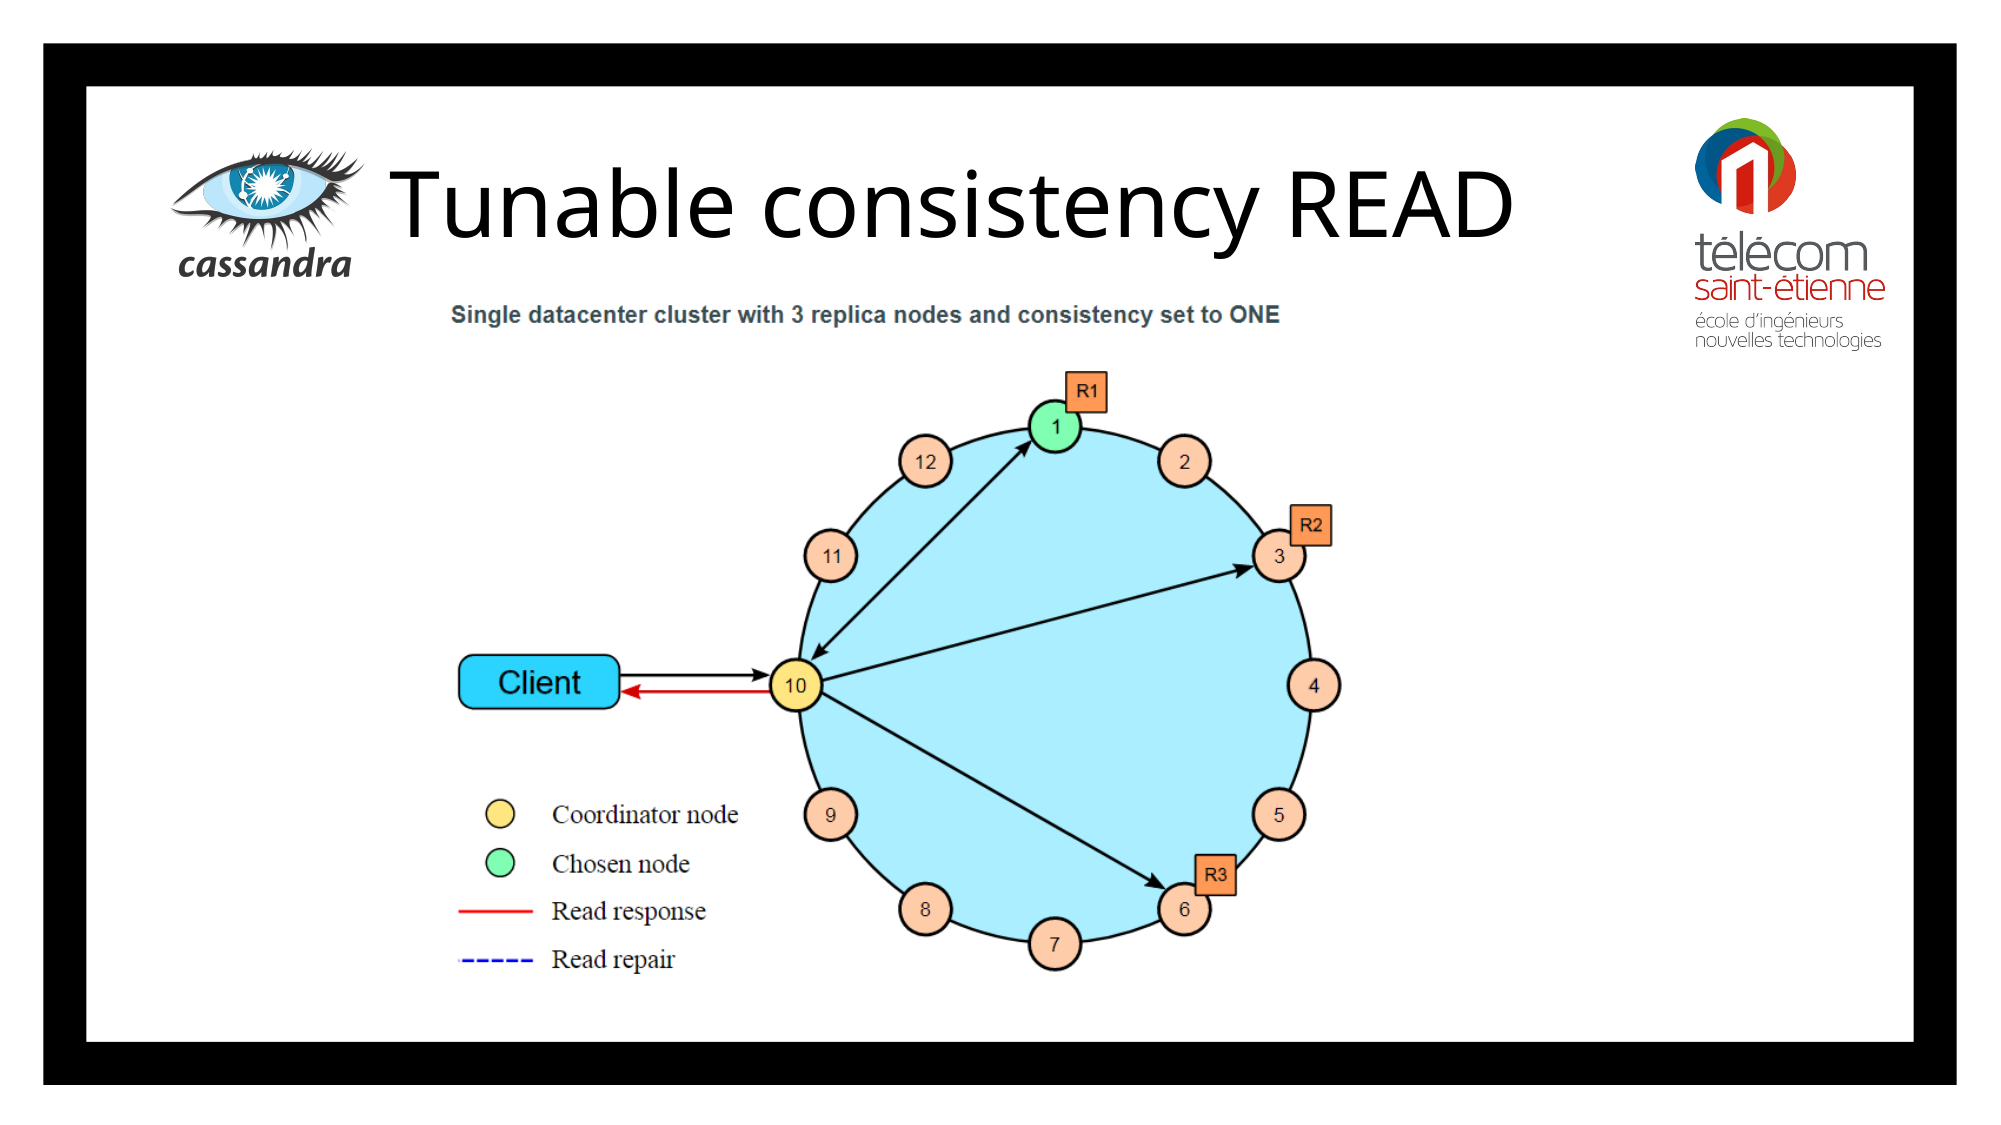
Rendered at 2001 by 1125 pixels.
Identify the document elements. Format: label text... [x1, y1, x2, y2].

picture [166, 144, 368, 280]
title Tunable consistency READ [369, 138, 1849, 304]
picture [1715, 134, 1730, 138]
picture [432, 290, 1389, 994]
picture [1695, 118, 1885, 351]
